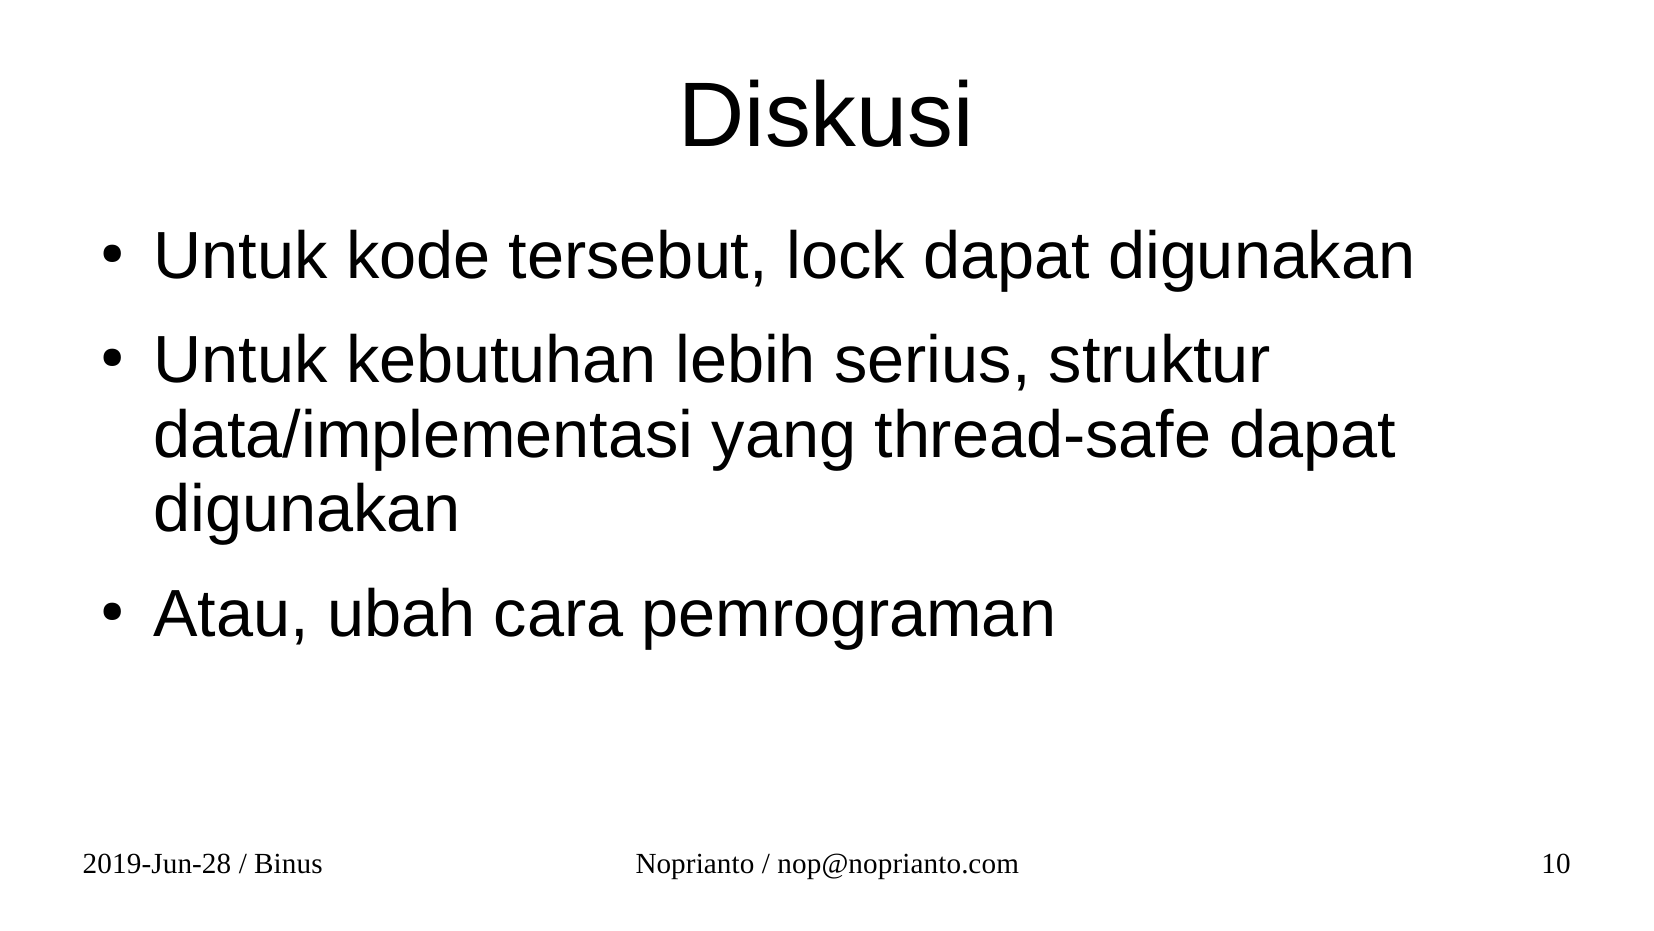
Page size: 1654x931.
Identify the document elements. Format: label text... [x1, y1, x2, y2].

list Untuk kode tersebut, lock dapat digunakan Untuk kebutuhan lebih serius, struktur data/implementasi yang thread-safe dapat digunakan Atau, ubah cara pemrograman [82, 217, 1571, 758]
title Diskusi [82, 37, 1571, 193]
